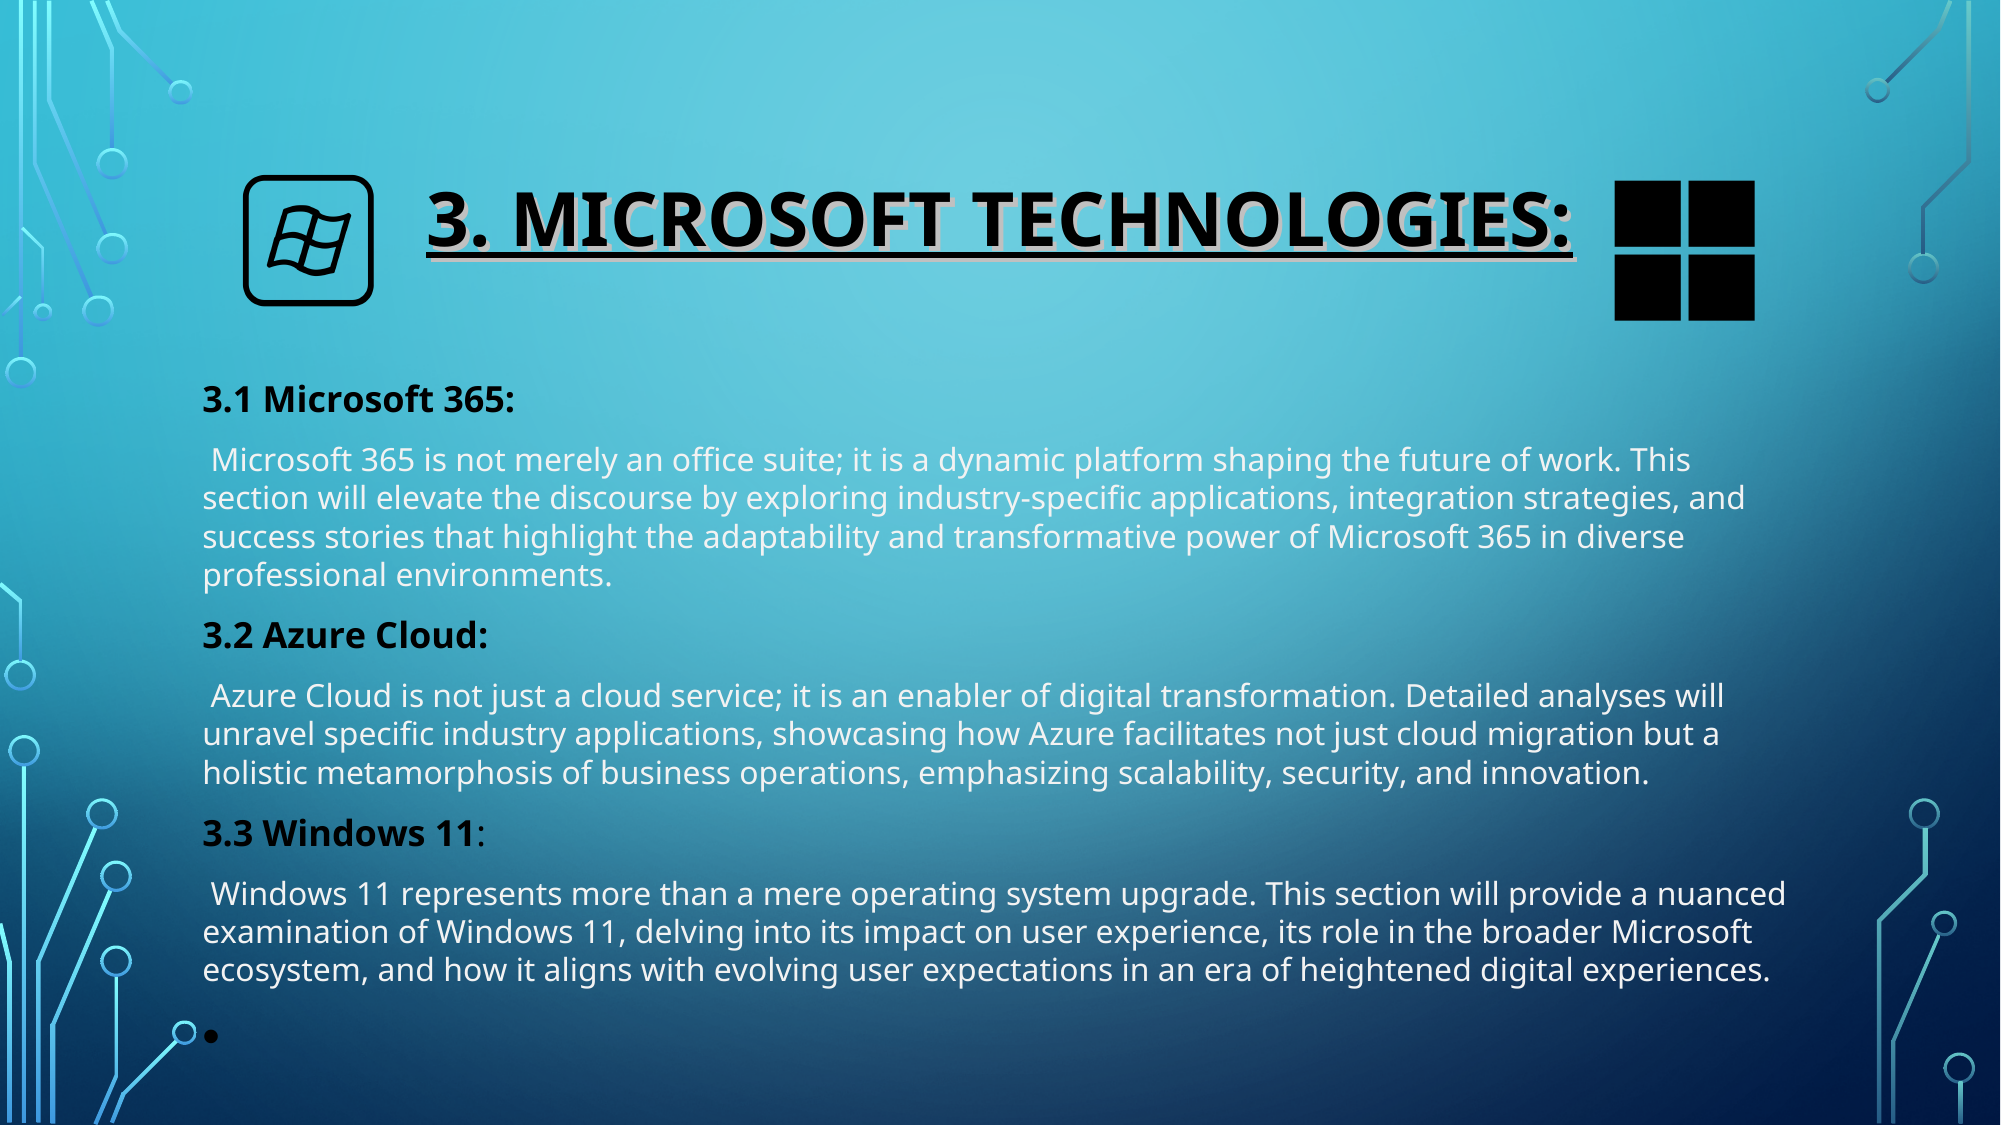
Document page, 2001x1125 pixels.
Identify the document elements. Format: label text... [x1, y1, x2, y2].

picture [1591, 157, 1778, 344]
list 3.1 Microsoft 365: Microsoft 365 is not merely an office suite; it is a dynamic platform shaping the future of work. This section will elevate the discourse by exploring industry-specific applications, integration strategies, and success stories that highlight the adaptability and transformative power of Microsoft 365 in diverse professional environments. 3.2 Azure Cloud: Azure Cloud is not just a cloud service; it is an enabler of digital transformation. Detailed analyses will unravel specific industry applications, showcasing how Azure facilitates not just cloud migration but a holistic metamorphosis of business operations, emphasizing scalability, security, and innovation. 3.3 Windows 11: Windows 11 represents more than a mere operating system upgrade. This section will provide a nuanced examination of Windows 11, delving into its impact on user experience, its role in the broader Microsoft ecosystem, and how it aligns with evolving user expectations in an era of heightened digital experiences. [187, 369, 1813, 1008]
title 3. Microsoft Technologies: [187, 101, 1813, 344]
picture [240, 172, 377, 309]
